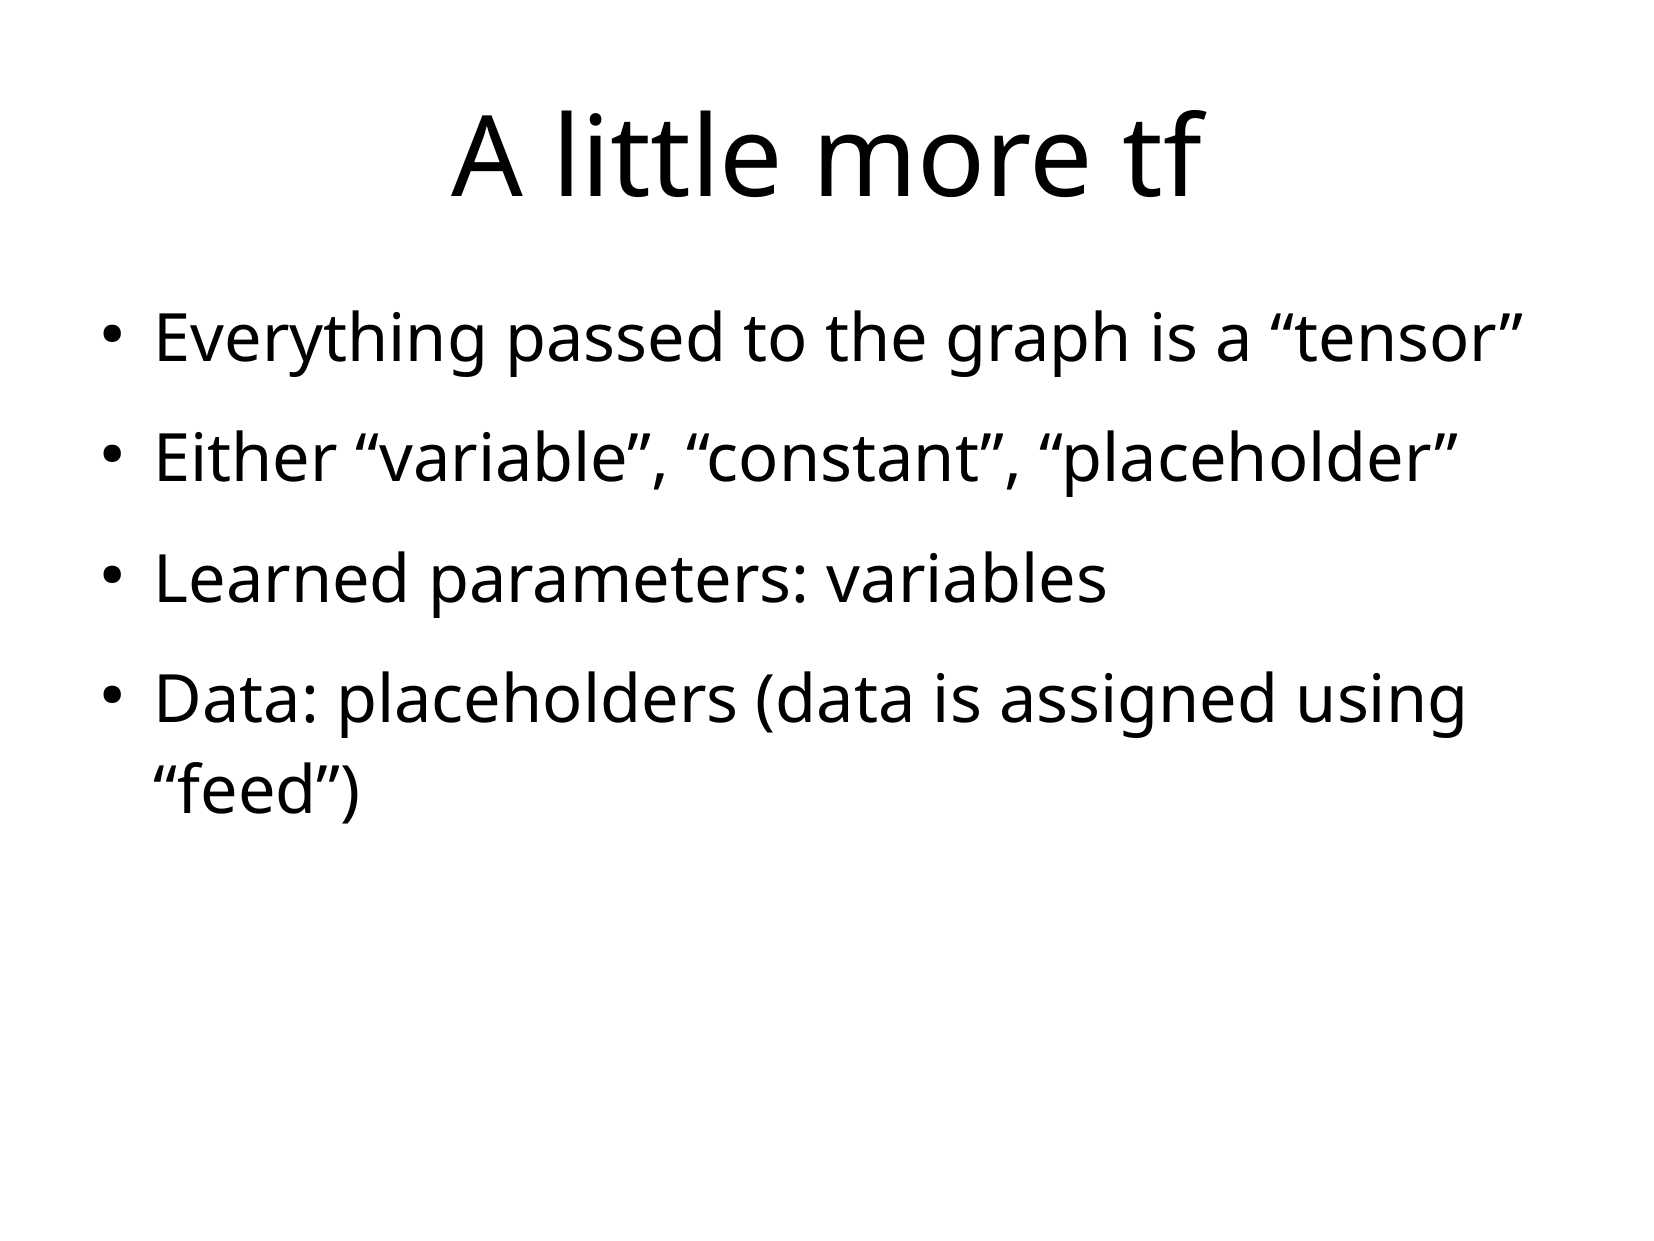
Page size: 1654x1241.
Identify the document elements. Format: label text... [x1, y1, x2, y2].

list Everything passed to the graph is a “tensor” Either “variable”, “constant”, “placeholder” Learned parameters: variables Data: placeholders (data is assigned using “feed”) [82, 290, 1571, 1010]
title A little more tf [82, 49, 1571, 257]
